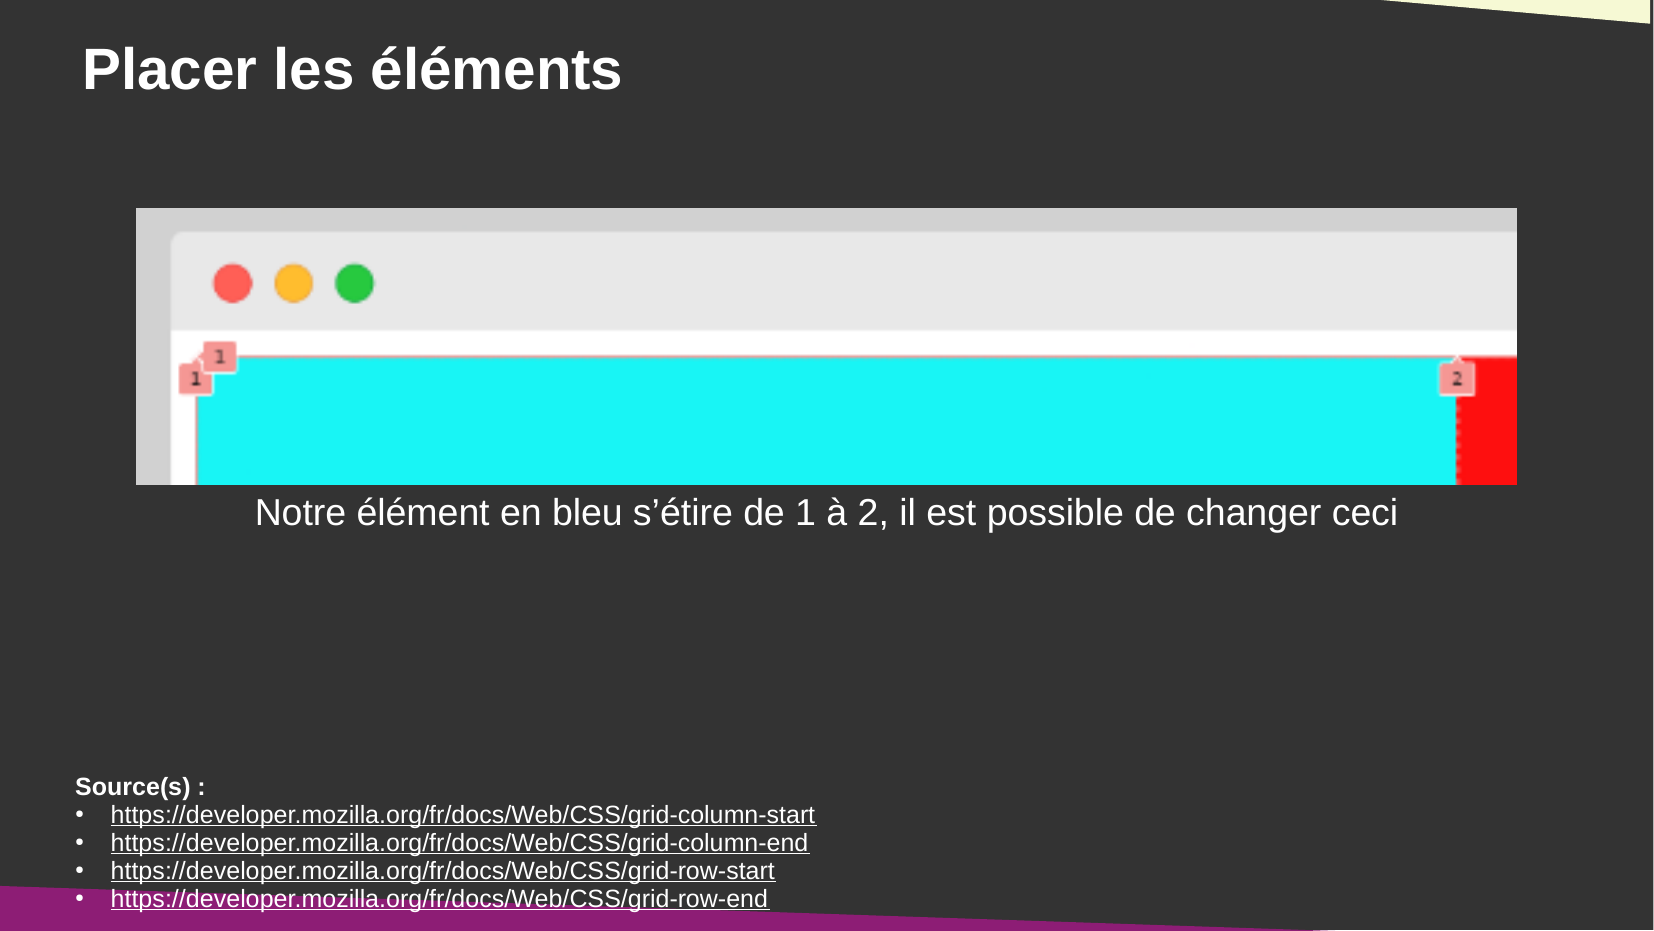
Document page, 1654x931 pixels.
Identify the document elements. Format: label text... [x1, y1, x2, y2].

title Placer les éléments [82, 37, 1571, 122]
picture [136, 208, 1517, 485]
text_box [0, 885, 1336, 931]
text_box Notre élément en bleu s’étire de 1 à 2, il est possible de changer ceci [118, 484, 1536, 560]
text_box Source(s) : https://developer.mozilla.org/fr/docs/Web/CSS/grid-column-start https://developer.mozilla.org/fr/docs/Web/CSS/grid-column-end https://developer.mozilla.org/fr/docs/Web/CSS/grid-row-start https://developer.mozilla.org/fr/docs/Web/CSS/grid-row-end [60, 765, 1546, 920]
text_box [1381, 0, 1651, 24]
